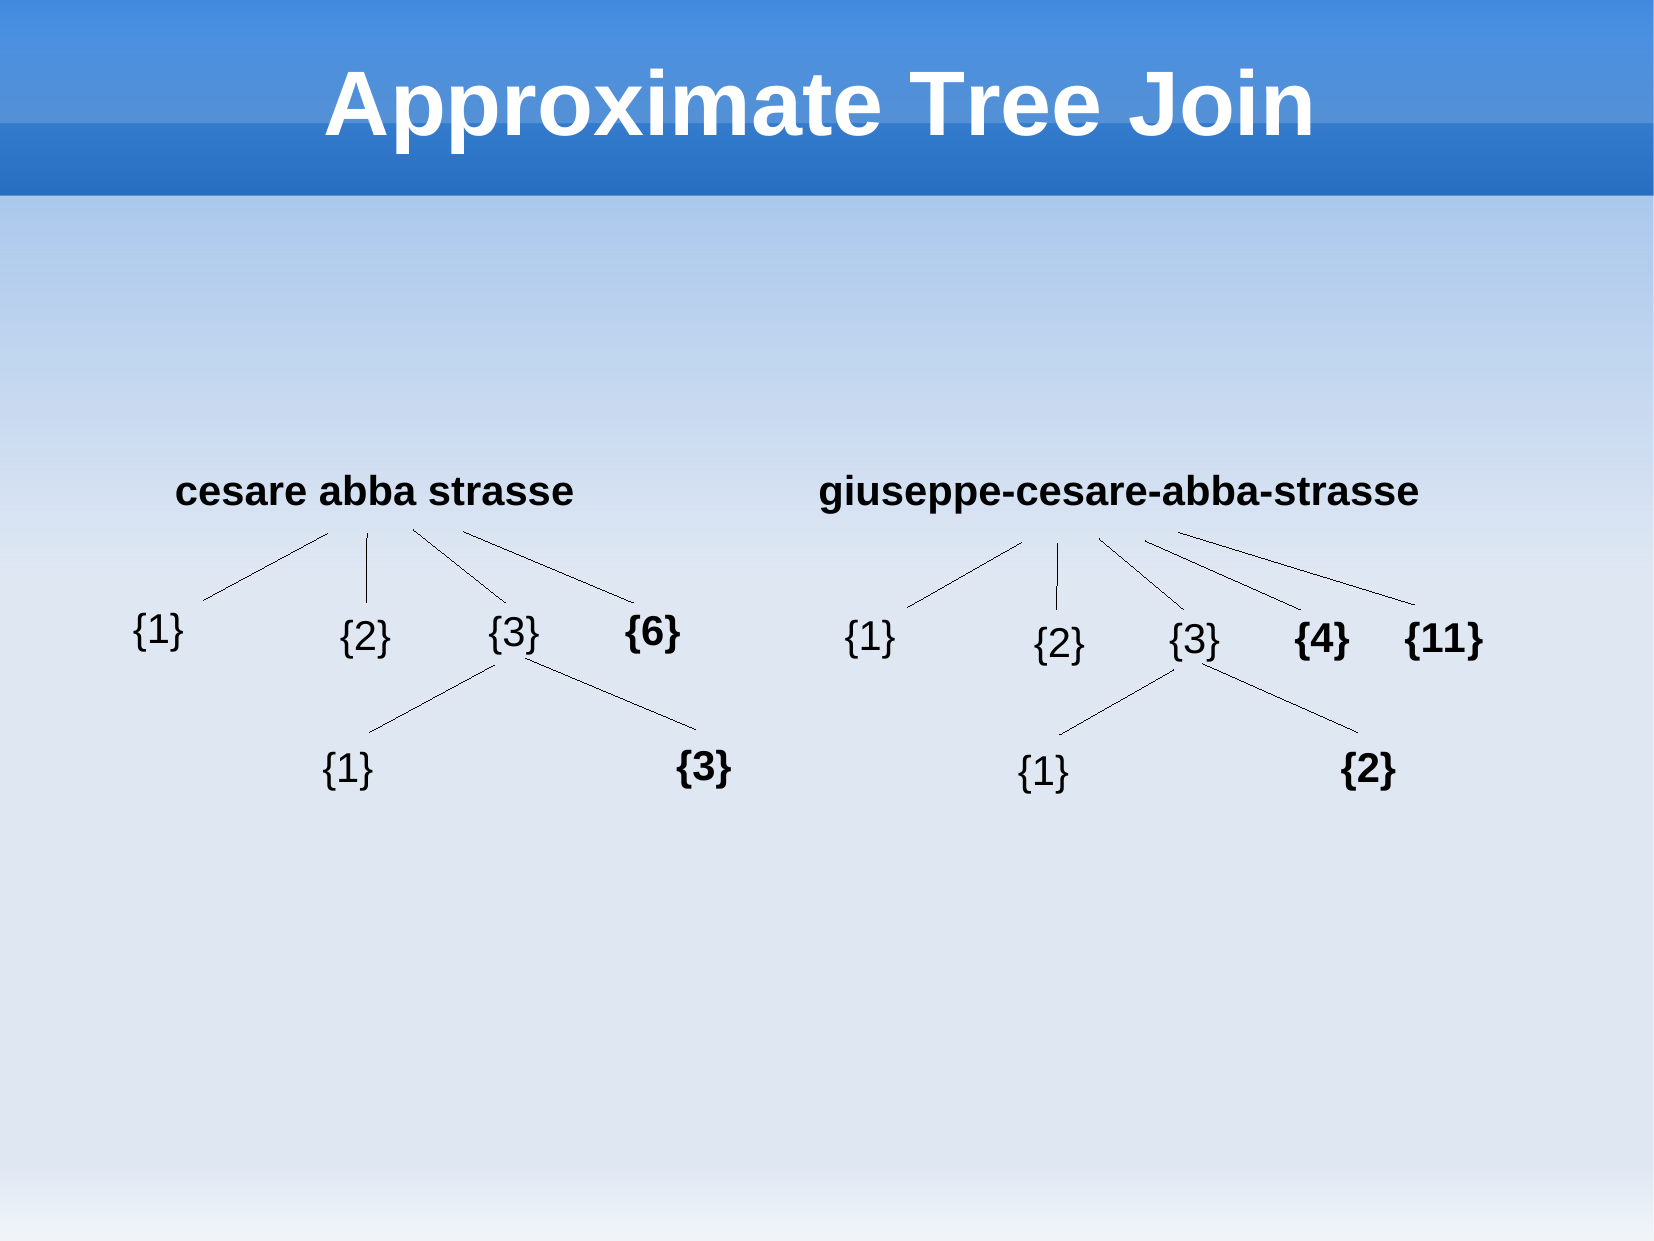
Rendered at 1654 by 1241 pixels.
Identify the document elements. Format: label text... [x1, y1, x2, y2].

text_box {6} [610, 600, 702, 662]
text_box cesare abba strasse [160, 460, 750, 528]
text_box {2} [1019, 612, 1125, 678]
text_box {2} [325, 605, 441, 673]
text_box {3} [473, 600, 597, 668]
text_box {3} [1154, 608, 1268, 673]
title Approximate Tree Join [76, 7, 1565, 200]
text_box {11} [1389, 607, 1506, 687]
text_box {1} [1003, 739, 1090, 802]
text_box giuseppe-cesare-abba-strasse [803, 460, 1512, 554]
text_box {1} [307, 737, 403, 799]
picture [0, 0, 1654, 1241]
text_box {1} [118, 598, 216, 665]
text_box {2} [1325, 737, 1433, 812]
text_box {3} [661, 735, 753, 797]
text_box {1} [829, 605, 919, 670]
text_box {4} [1279, 607, 1381, 669]
